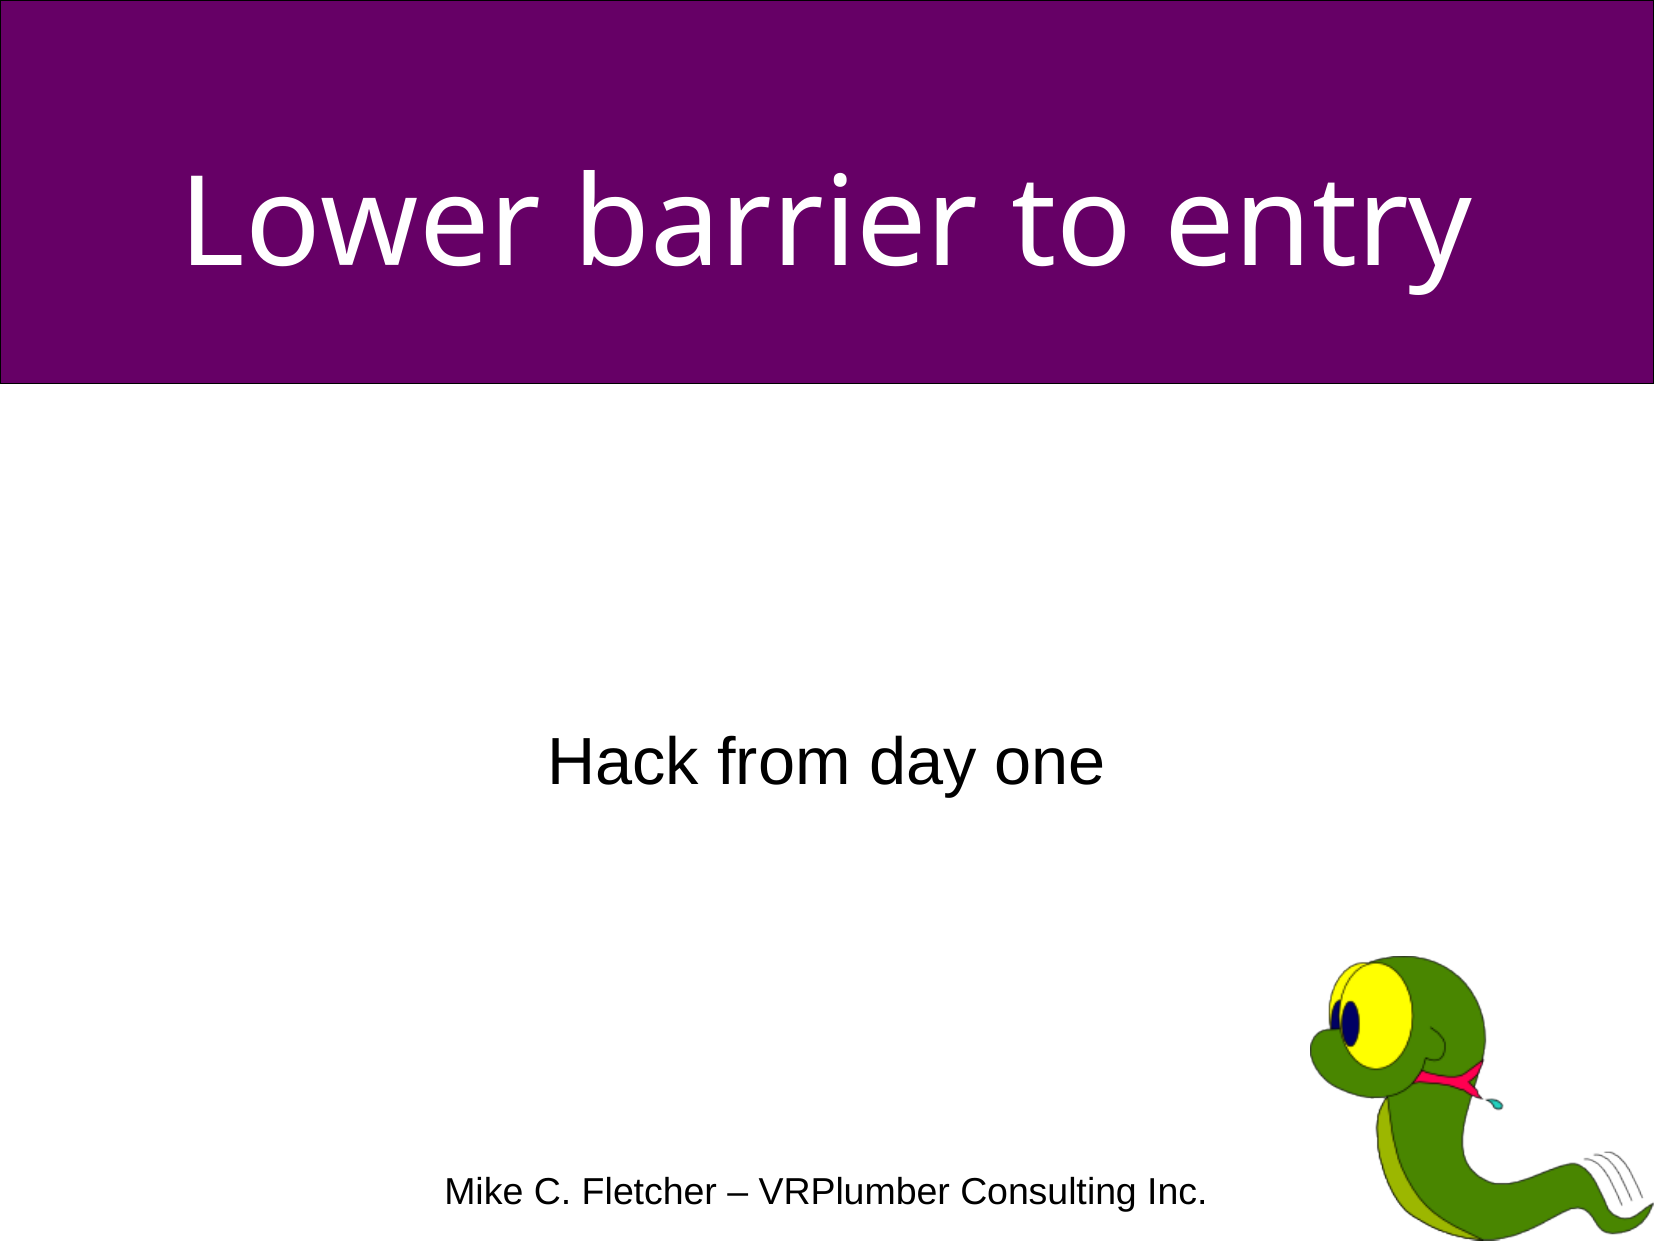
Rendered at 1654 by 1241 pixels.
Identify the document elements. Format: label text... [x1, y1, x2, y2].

title Lower barrier to entry [82, 56, 1571, 377]
picture [1310, 956, 1654, 1241]
subtitle Hack from day one [82, 420, 1571, 1102]
